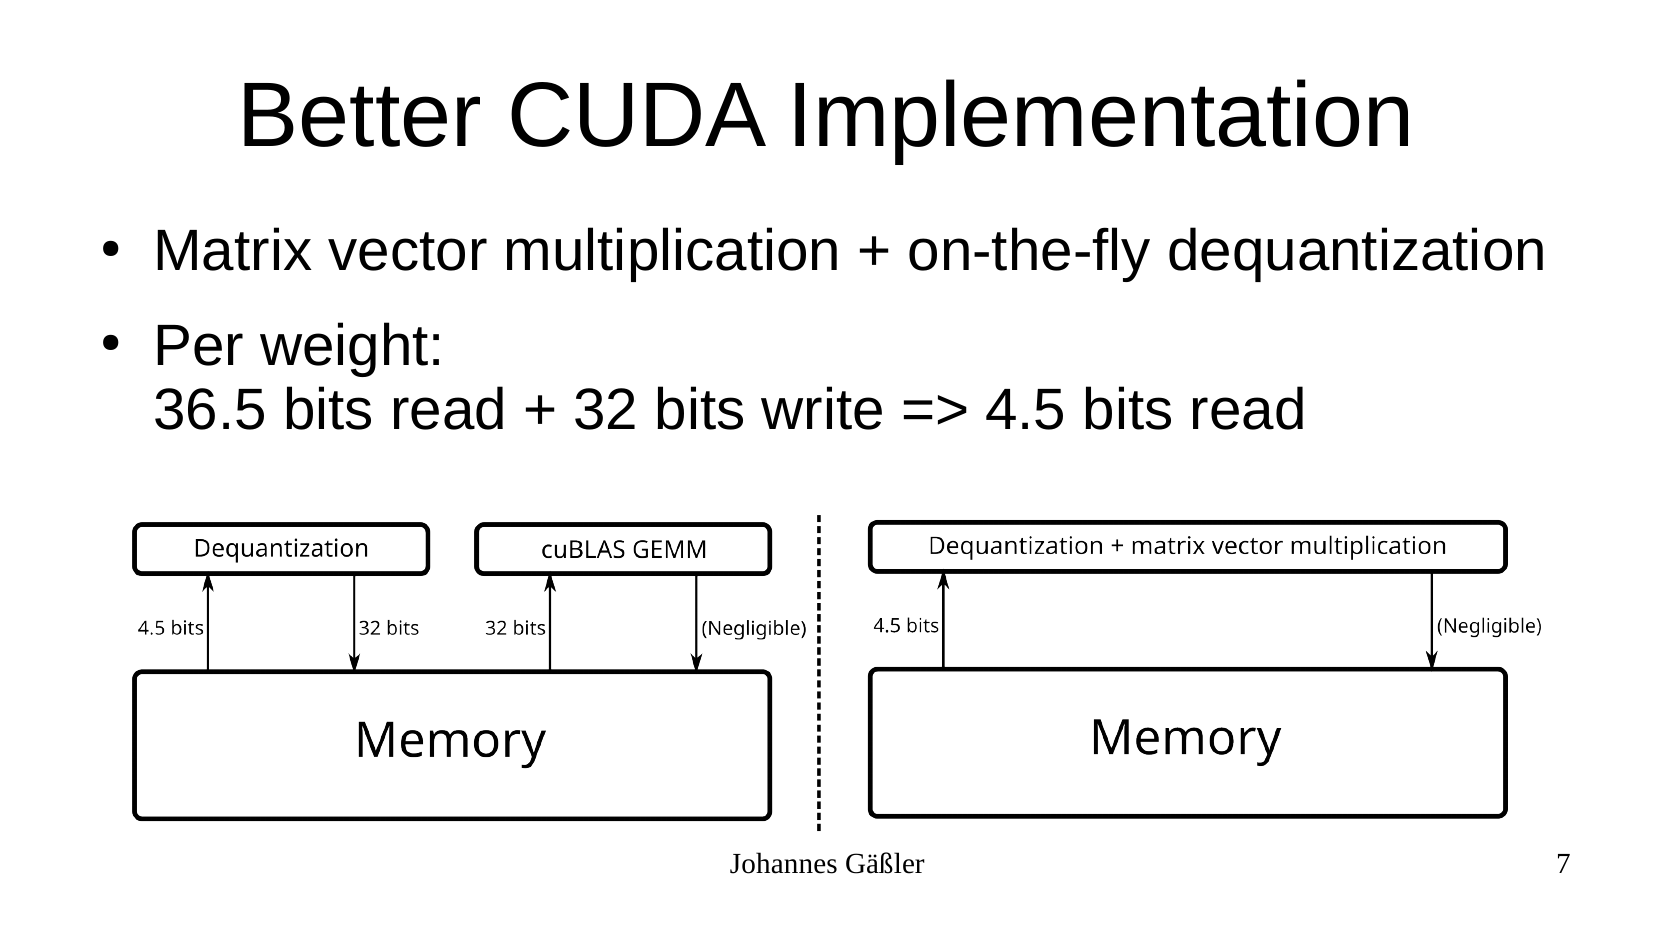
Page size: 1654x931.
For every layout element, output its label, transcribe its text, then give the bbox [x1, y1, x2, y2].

title Better CUDA Implementation [82, 37, 1571, 193]
picture [110, 500, 1576, 843]
list Matrix vector multiplication + on-the-fly dequantization Per weight: 36.5 bits read + 32 bits write => 4.5 bits read [82, 217, 1571, 758]
